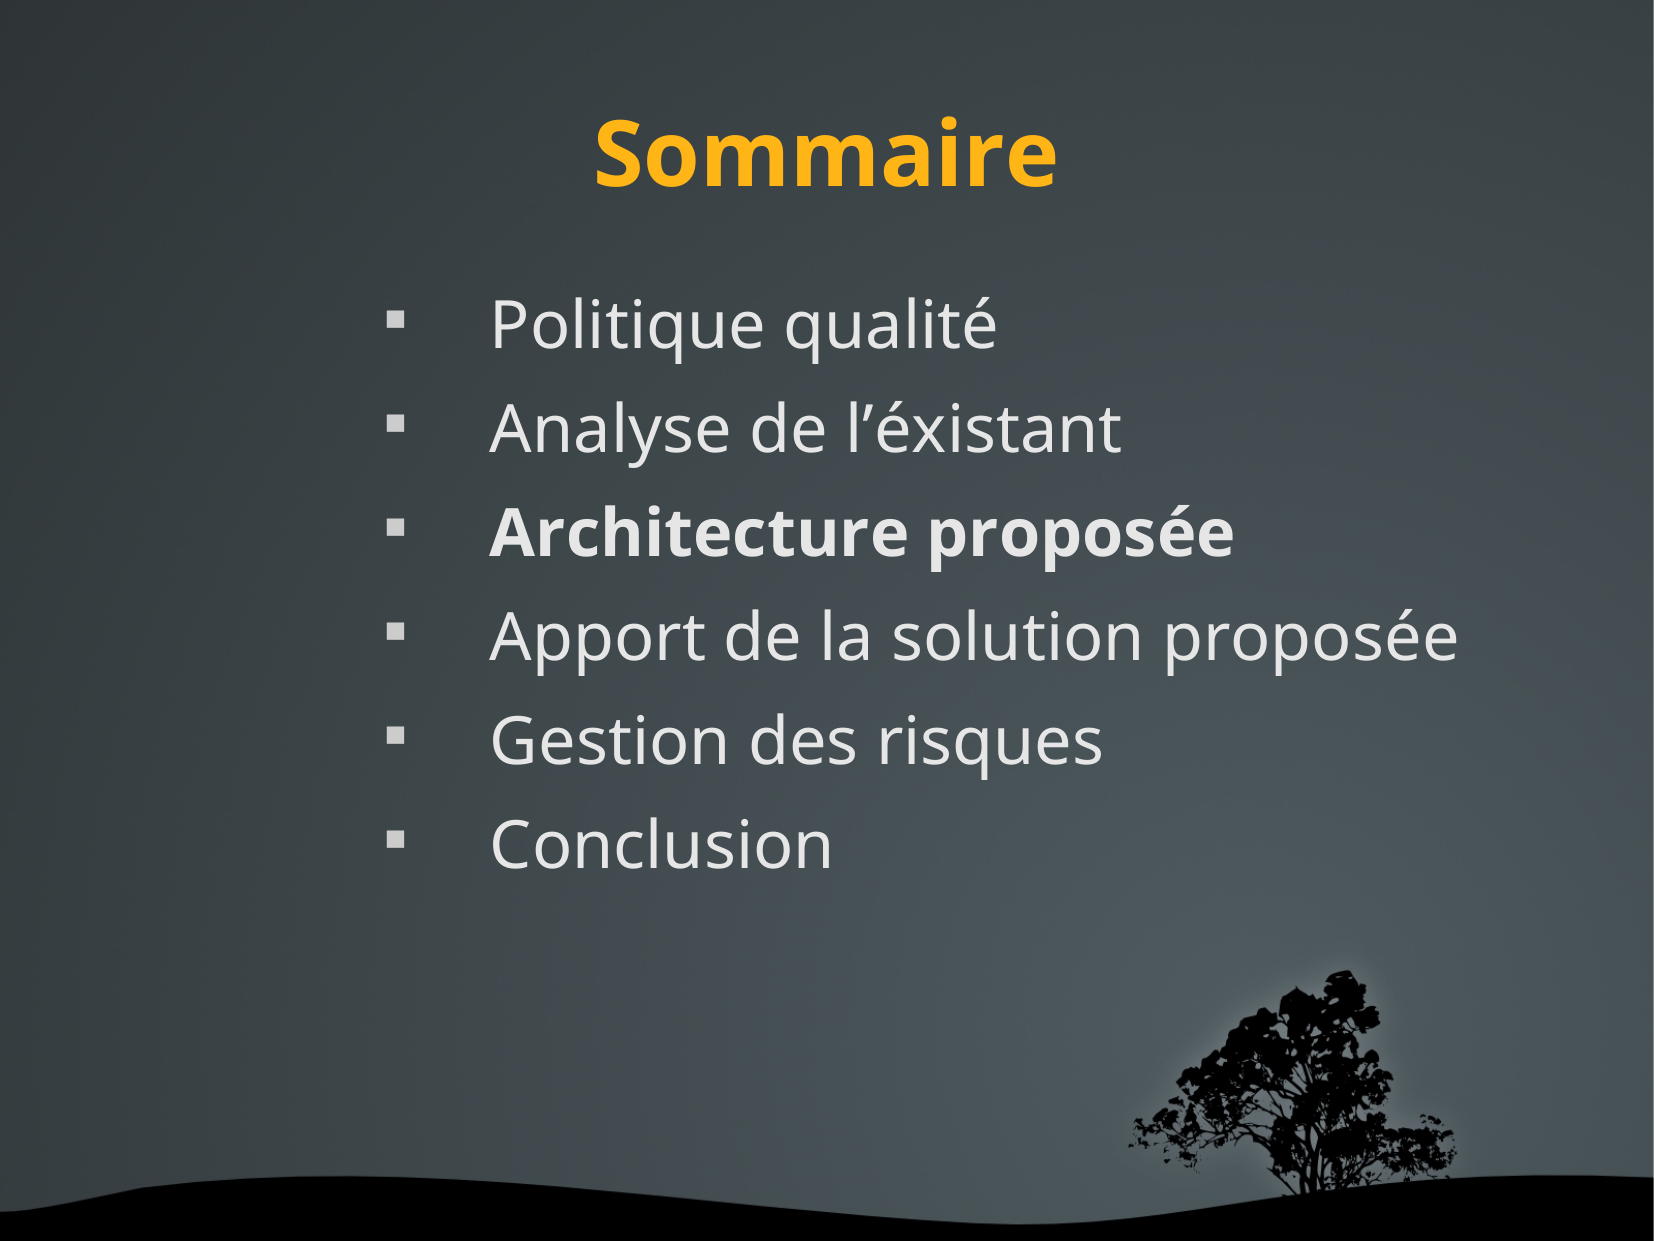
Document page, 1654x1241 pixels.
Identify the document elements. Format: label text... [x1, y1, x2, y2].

picture [0, 0, 1654, 1241]
title Sommaire [82, 49, 1571, 257]
text_box Politique qualité Analyse de l’éxistant Architecture proposée Apport de la solution proposée Gestion des risques Conclusion [348, 284, 1483, 1034]
